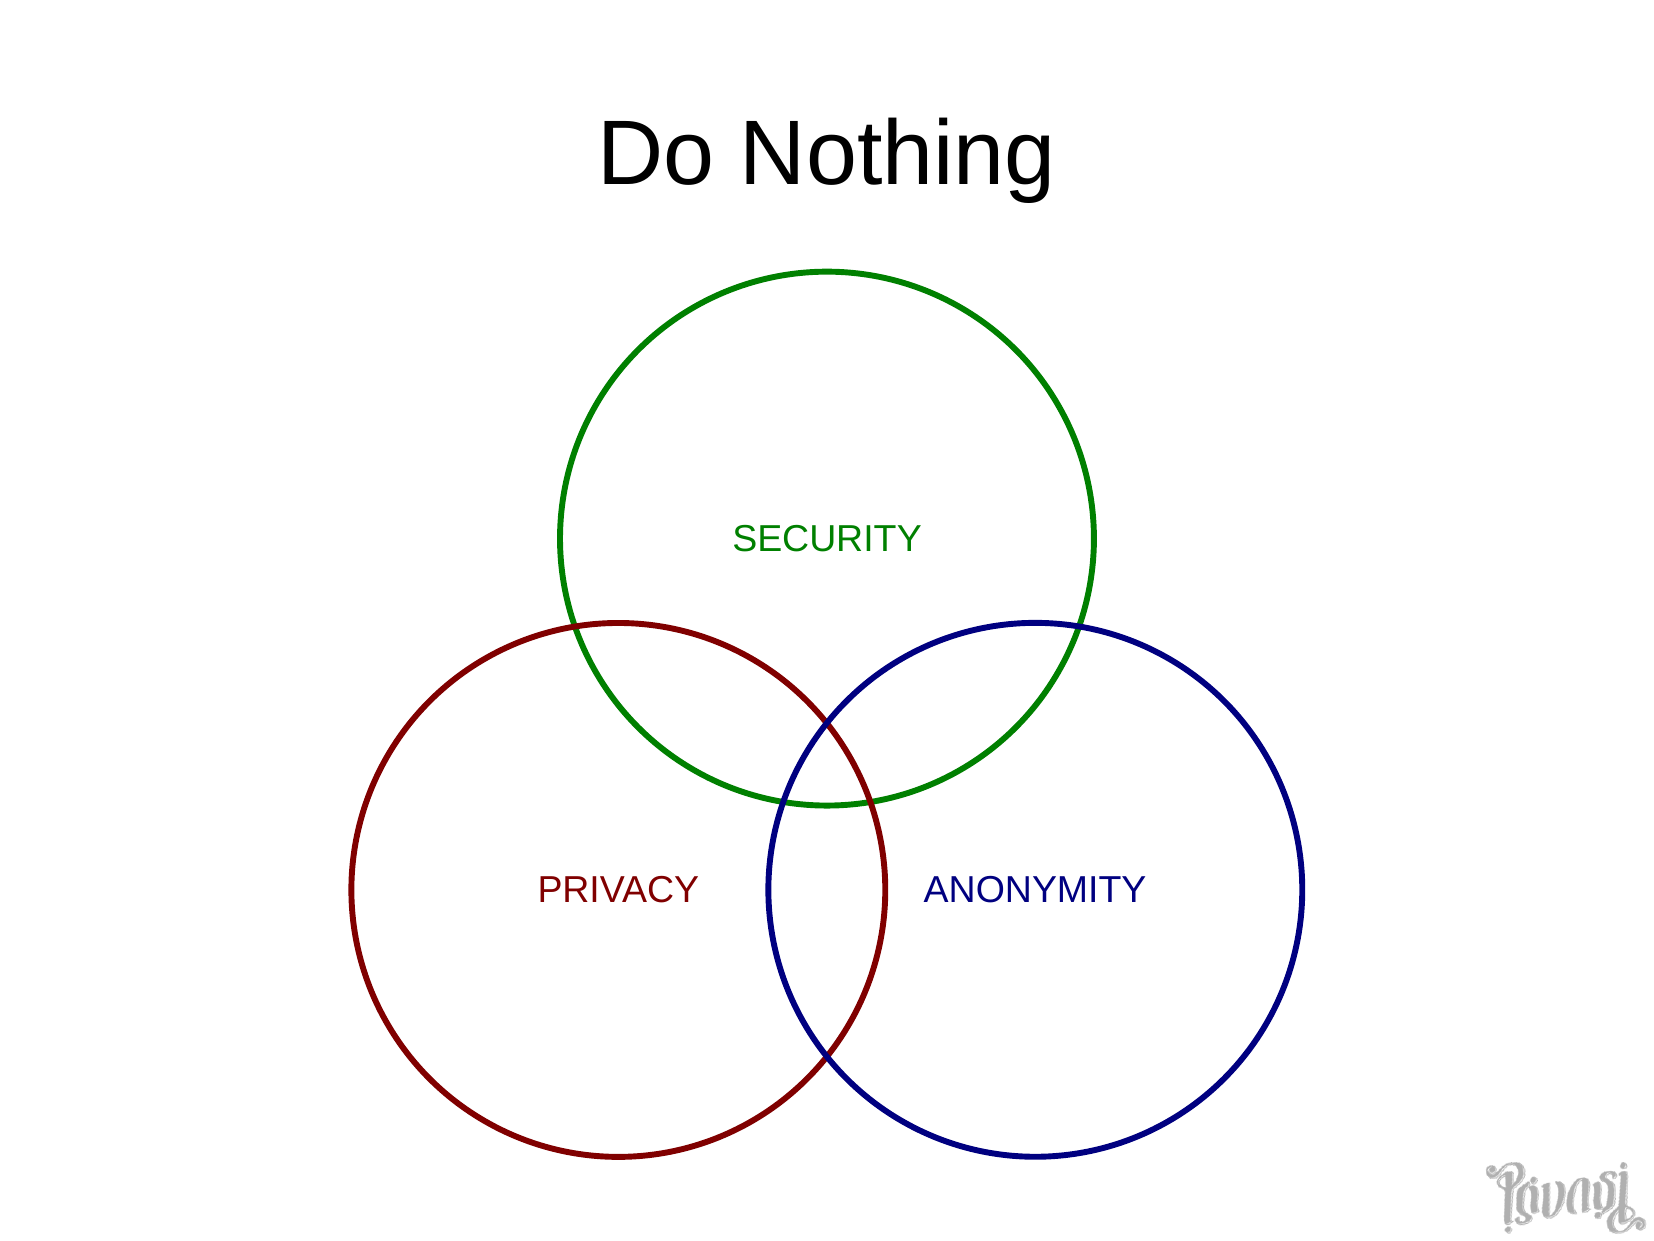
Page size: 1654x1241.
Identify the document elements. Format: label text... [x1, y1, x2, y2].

title Do Nothing [82, 49, 1571, 257]
text_box ANONYMITY [768, 622, 1303, 1157]
text_box SECURITY [560, 271, 1094, 722]
picture [1484, 1147, 1648, 1241]
text_box PRIVACY [351, 622, 827, 1157]
